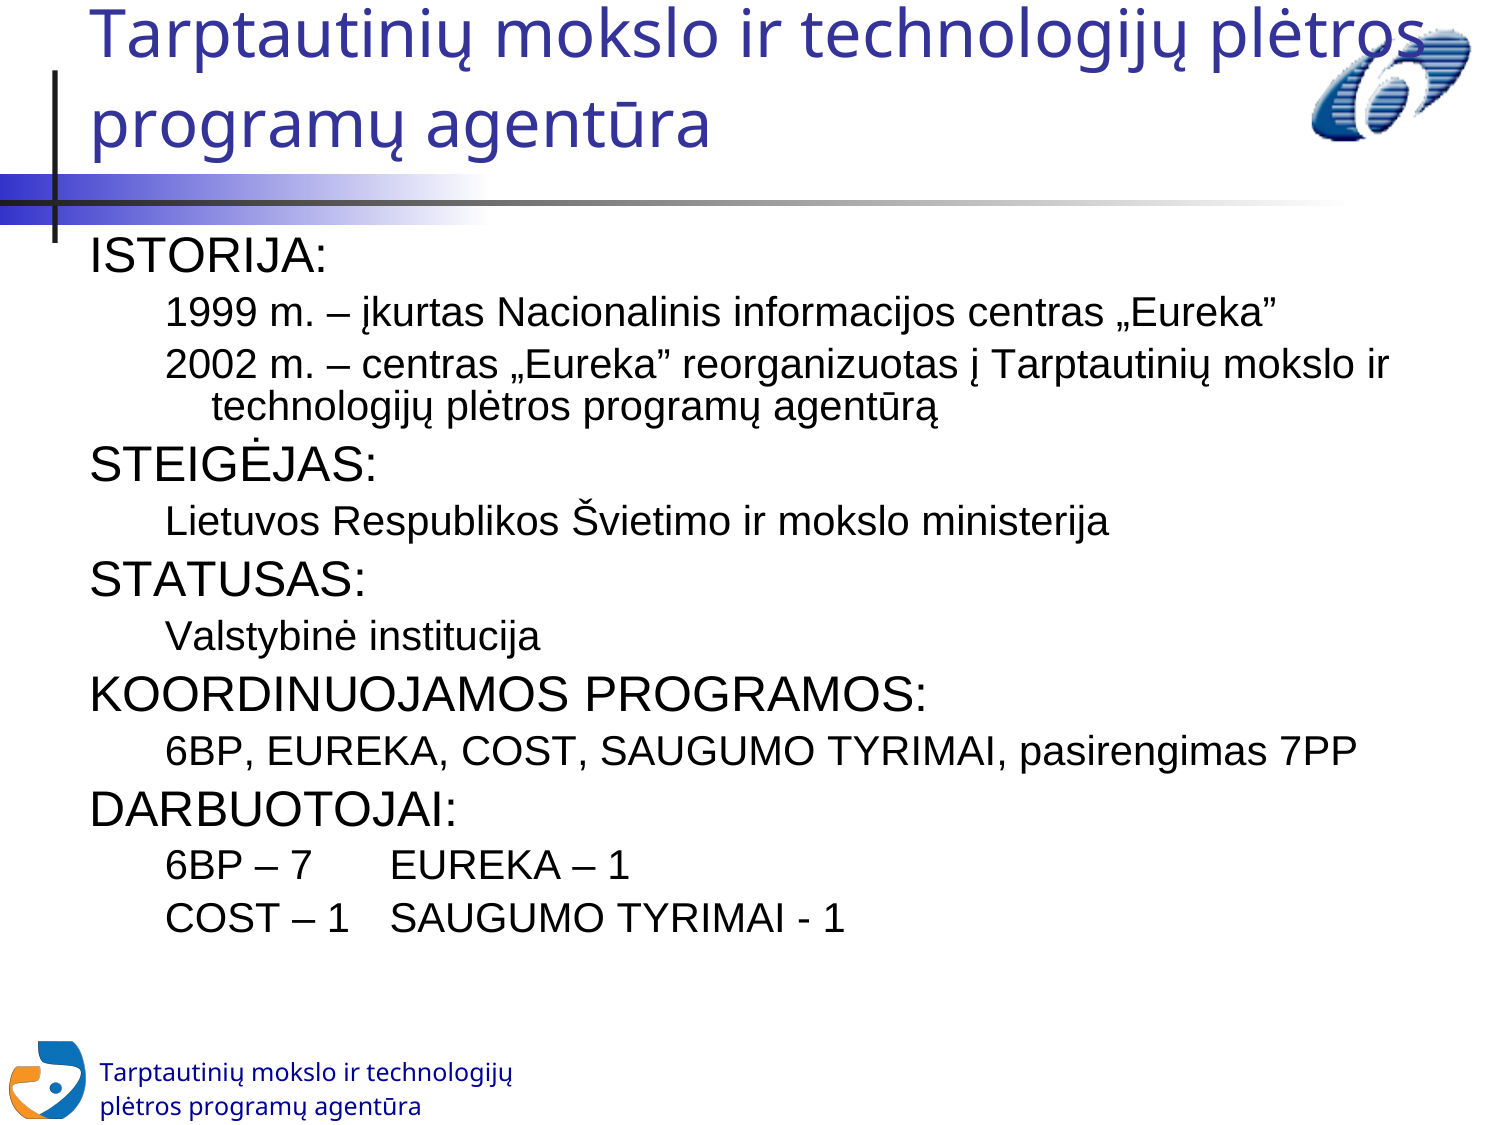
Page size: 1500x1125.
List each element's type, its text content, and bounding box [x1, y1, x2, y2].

title Tarptautinių mokslo ir technologijų plėtros programų agentūra [75, 0, 1466, 175]
picture [1466, 22, 1477, 152]
picture [9, 1041, 86, 1119]
list ISTORIJA: 1999 m. – įkurtas Nacionalinis informacijos centras „Eureka” 2002 m. – centras „Eureka” reorganizuotas į Tarptautinių mokslo ir technologijų plėtros programų agentūrą STEIGĖJAS: Lietuvos Respublikos Švietimo ir mokslo ministerija STATUSAS: Valstybinė institucija KOORDINUOJAMOS PROGRAMOS: 6BP, EUREKA, COST, SAUGUMO TYRIMAI, pasirengimas 7PP DARBUOTOJAI: 6BP – 7 EUREKA – 1 COST – 1 SAUGUMO TYRIMAI - 1 [74, 224, 1475, 1051]
